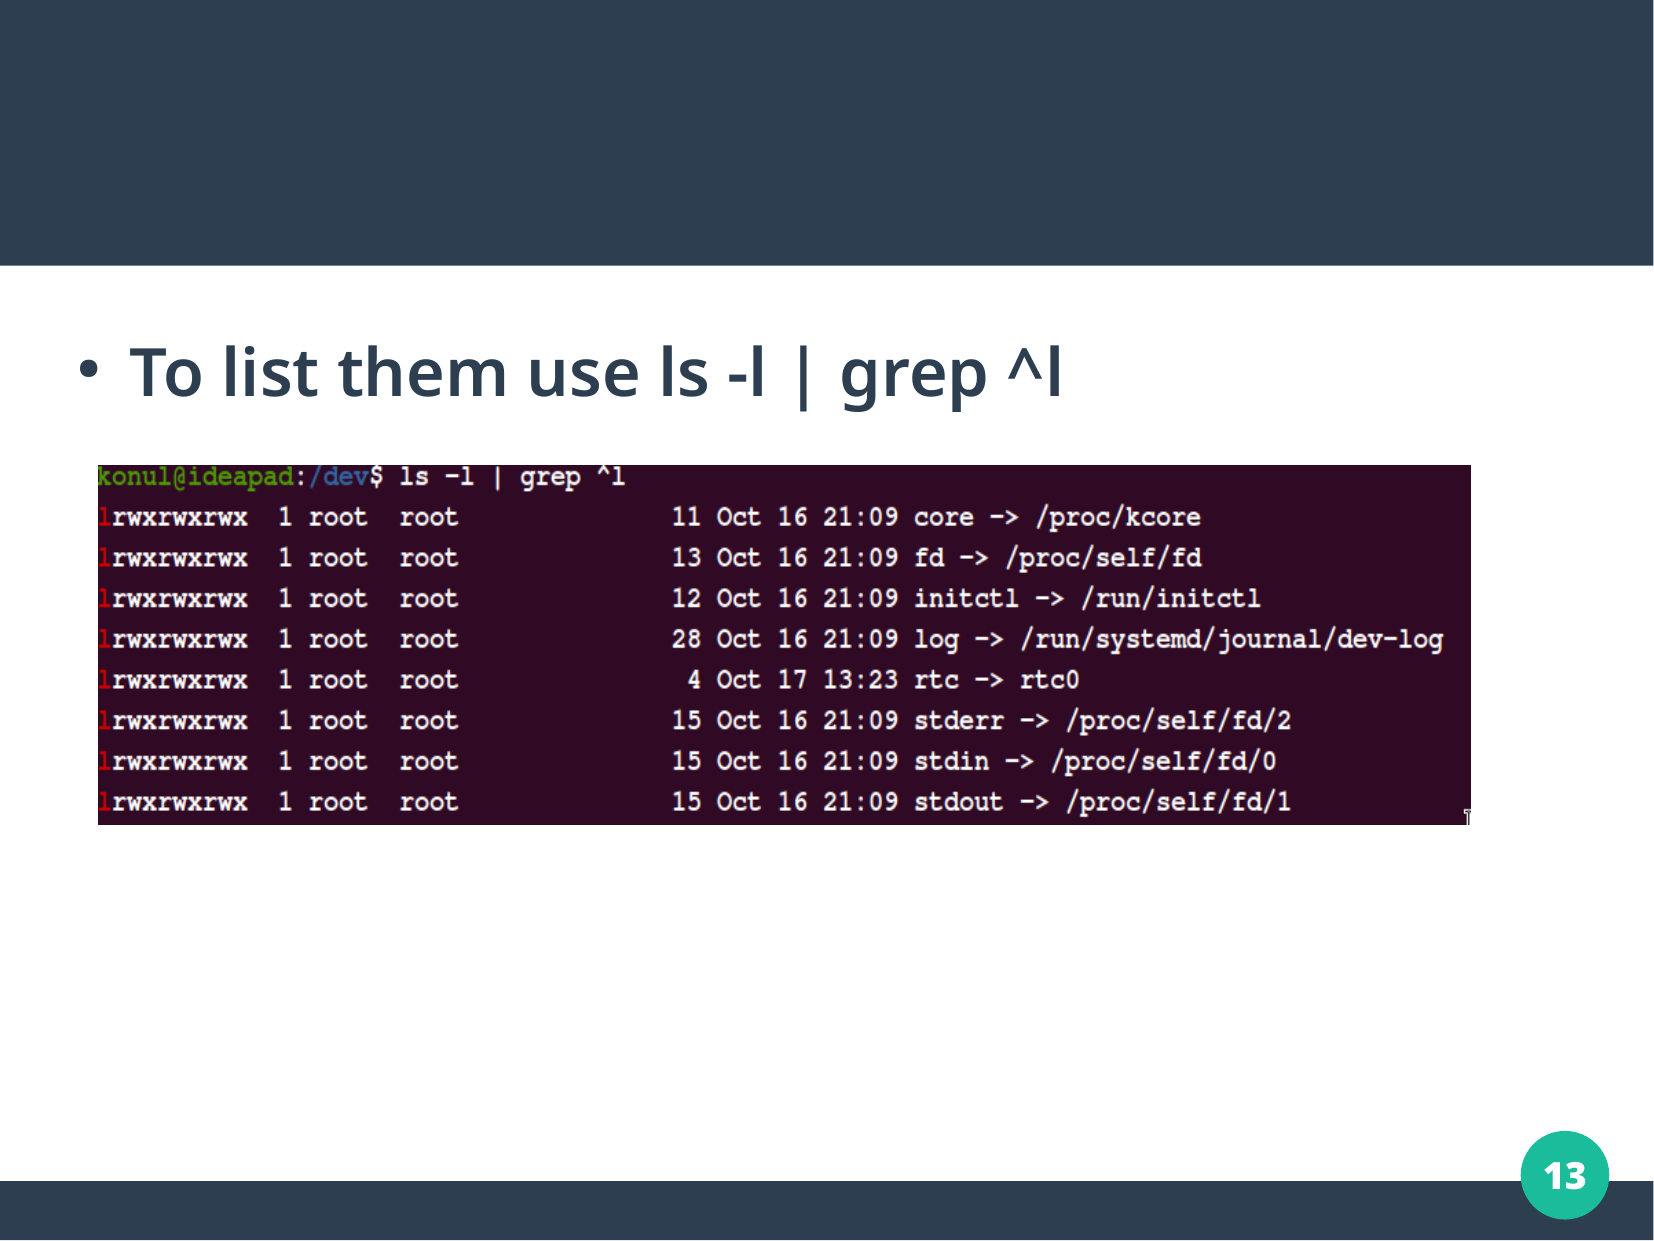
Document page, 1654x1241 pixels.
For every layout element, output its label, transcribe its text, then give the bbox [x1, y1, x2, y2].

picture [98, 465, 1471, 826]
list To list them use ls -l | grep ^l [59, 324, 1595, 1152]
